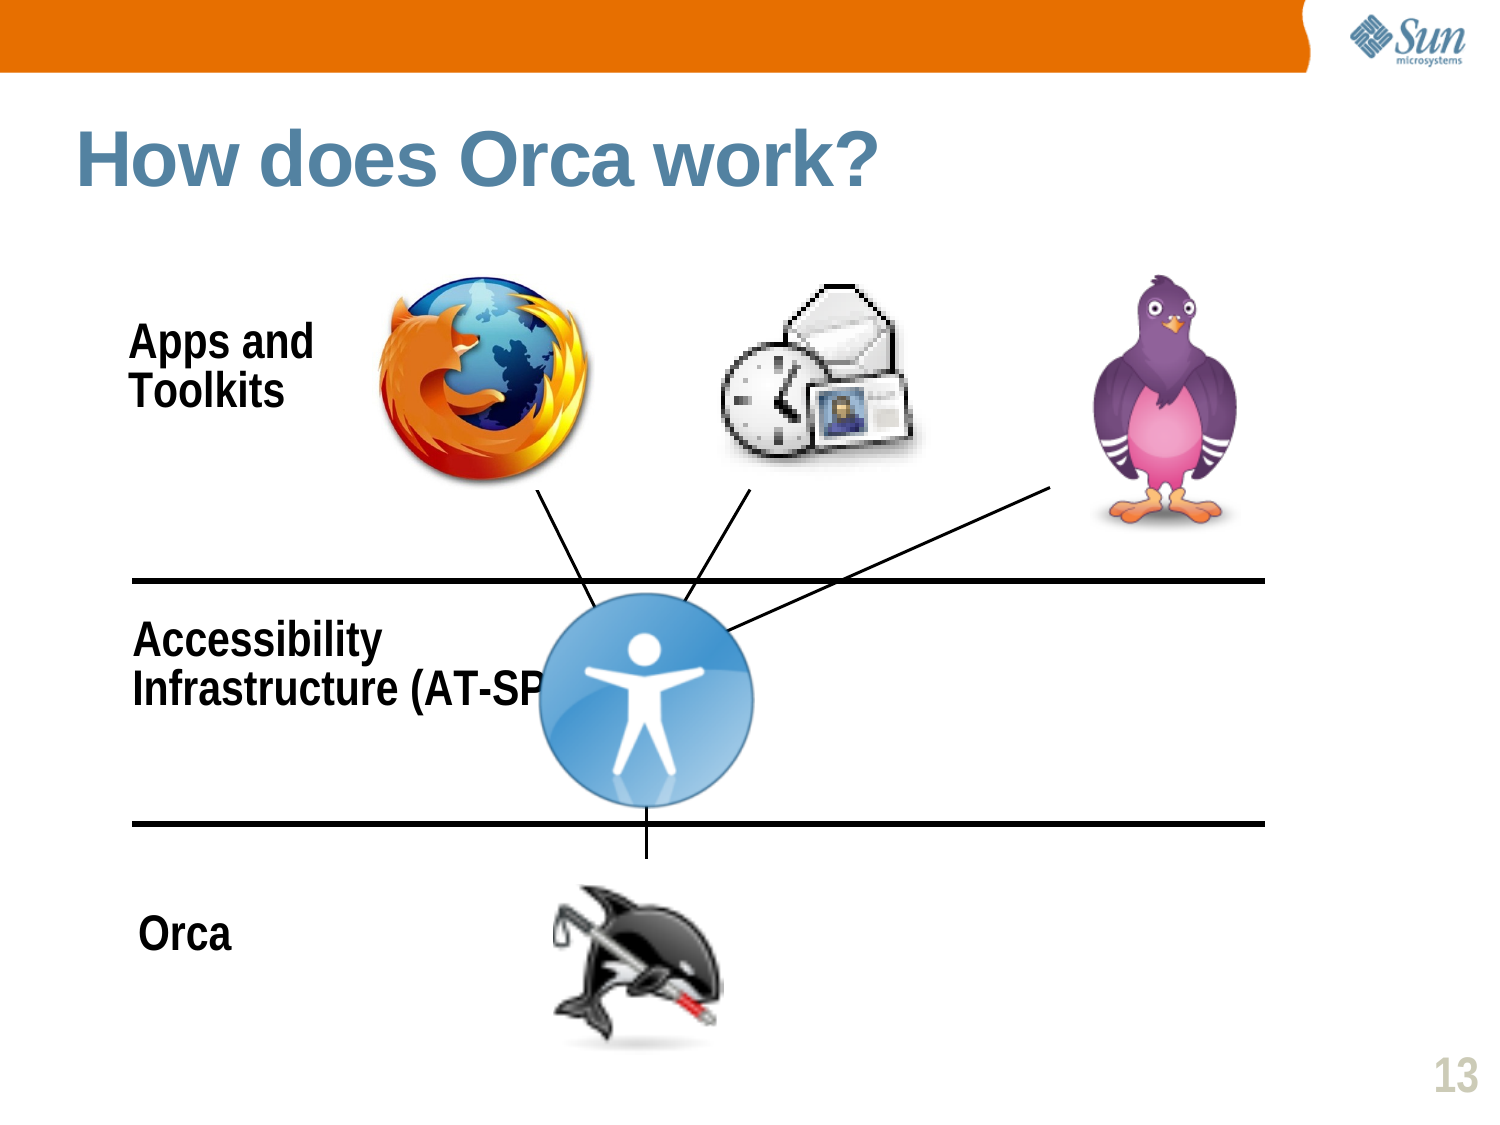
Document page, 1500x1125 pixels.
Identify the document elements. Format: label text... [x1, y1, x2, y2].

picture [553, 884, 724, 1055]
text_box Orca [138, 911, 401, 971]
picture [372, 274, 595, 490]
picture [538, 592, 755, 809]
title How does Orca work? [75, 122, 1438, 228]
picture [0, 0, 1500, 75]
picture [717, 276, 931, 490]
picture [1090, 274, 1241, 534]
text_box Apps and Toolkits [128, 319, 354, 478]
text_box Accessibility Infrastructure (AT-SPI) [132, 617, 538, 775]
